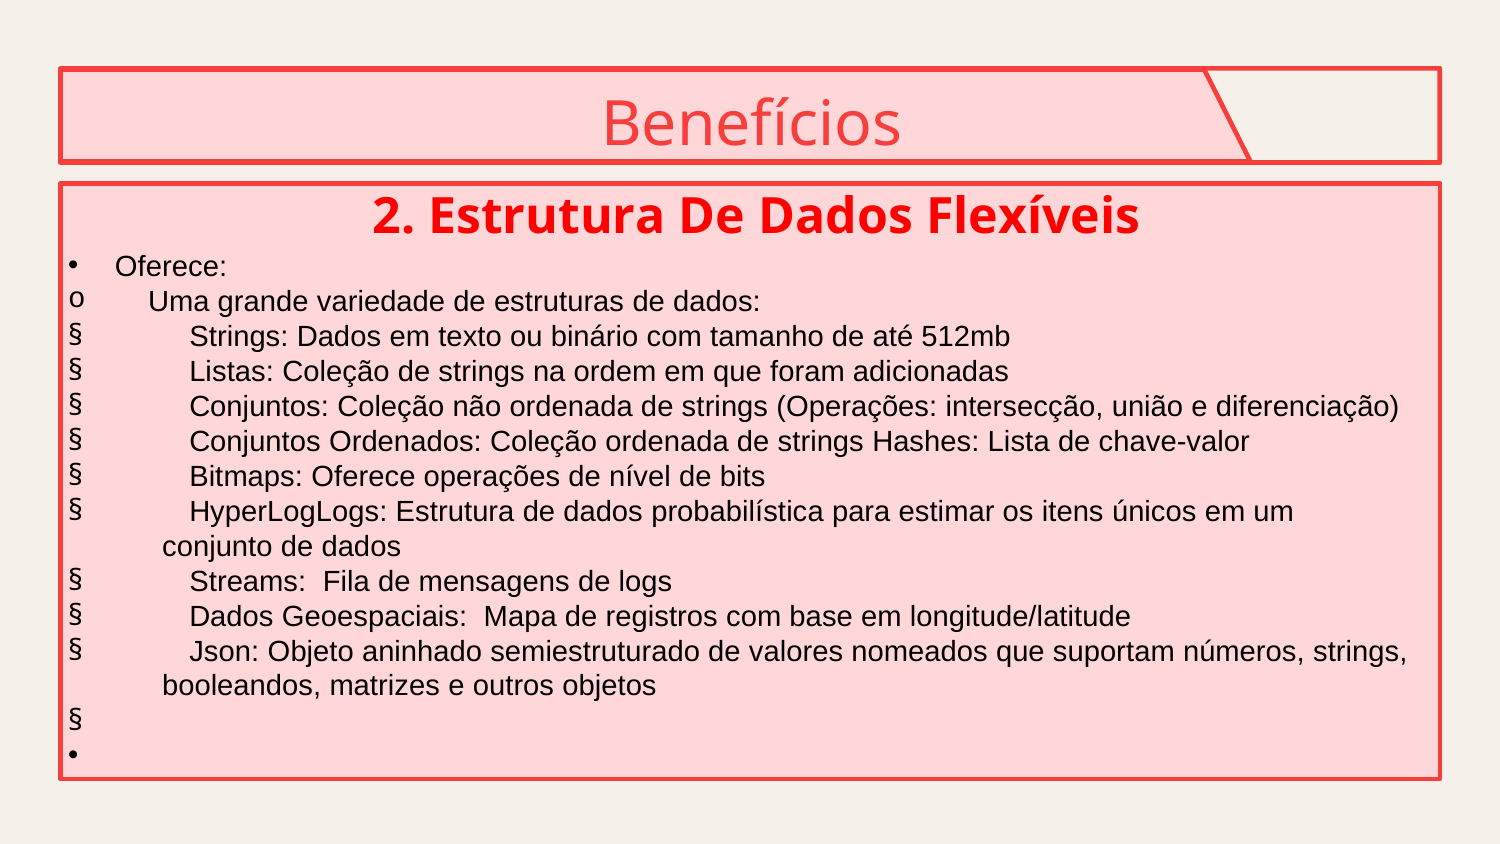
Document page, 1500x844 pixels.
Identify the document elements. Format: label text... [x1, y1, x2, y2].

text_box Oferece: Uma grande variedade de estruturas de dados: Strings: Dados em texto ou binário com tamanho de até 512mb Listas: Coleção de strings na ordem em que foram adicionadas Conjuntos: Coleção não ordenada de strings (Operações: intersecção, união e diferenciação) Conjuntos Ordenados: Coleção ordenada de strings Hashes: Lista de chave-valor Bitmaps: Oferece operações de nível de bits HyperLogLogs: Estrutura de dados probabilística para estimar os itens únicos em um conjunto de dados Streams: Fila de mensagens de logs Dados Geoespaciais: Mapa de registros com base em longitude/latitude Json: Objeto aninhado semiestruturado de valores nomeados que suportam números, strings, booleandos, matrizes e outros objetos [53, 239, 1429, 785]
text_box 2. Estrutura De Dados Flexíveis [71, 176, 1442, 252]
title Benefícios [60, 73, 1444, 168]
